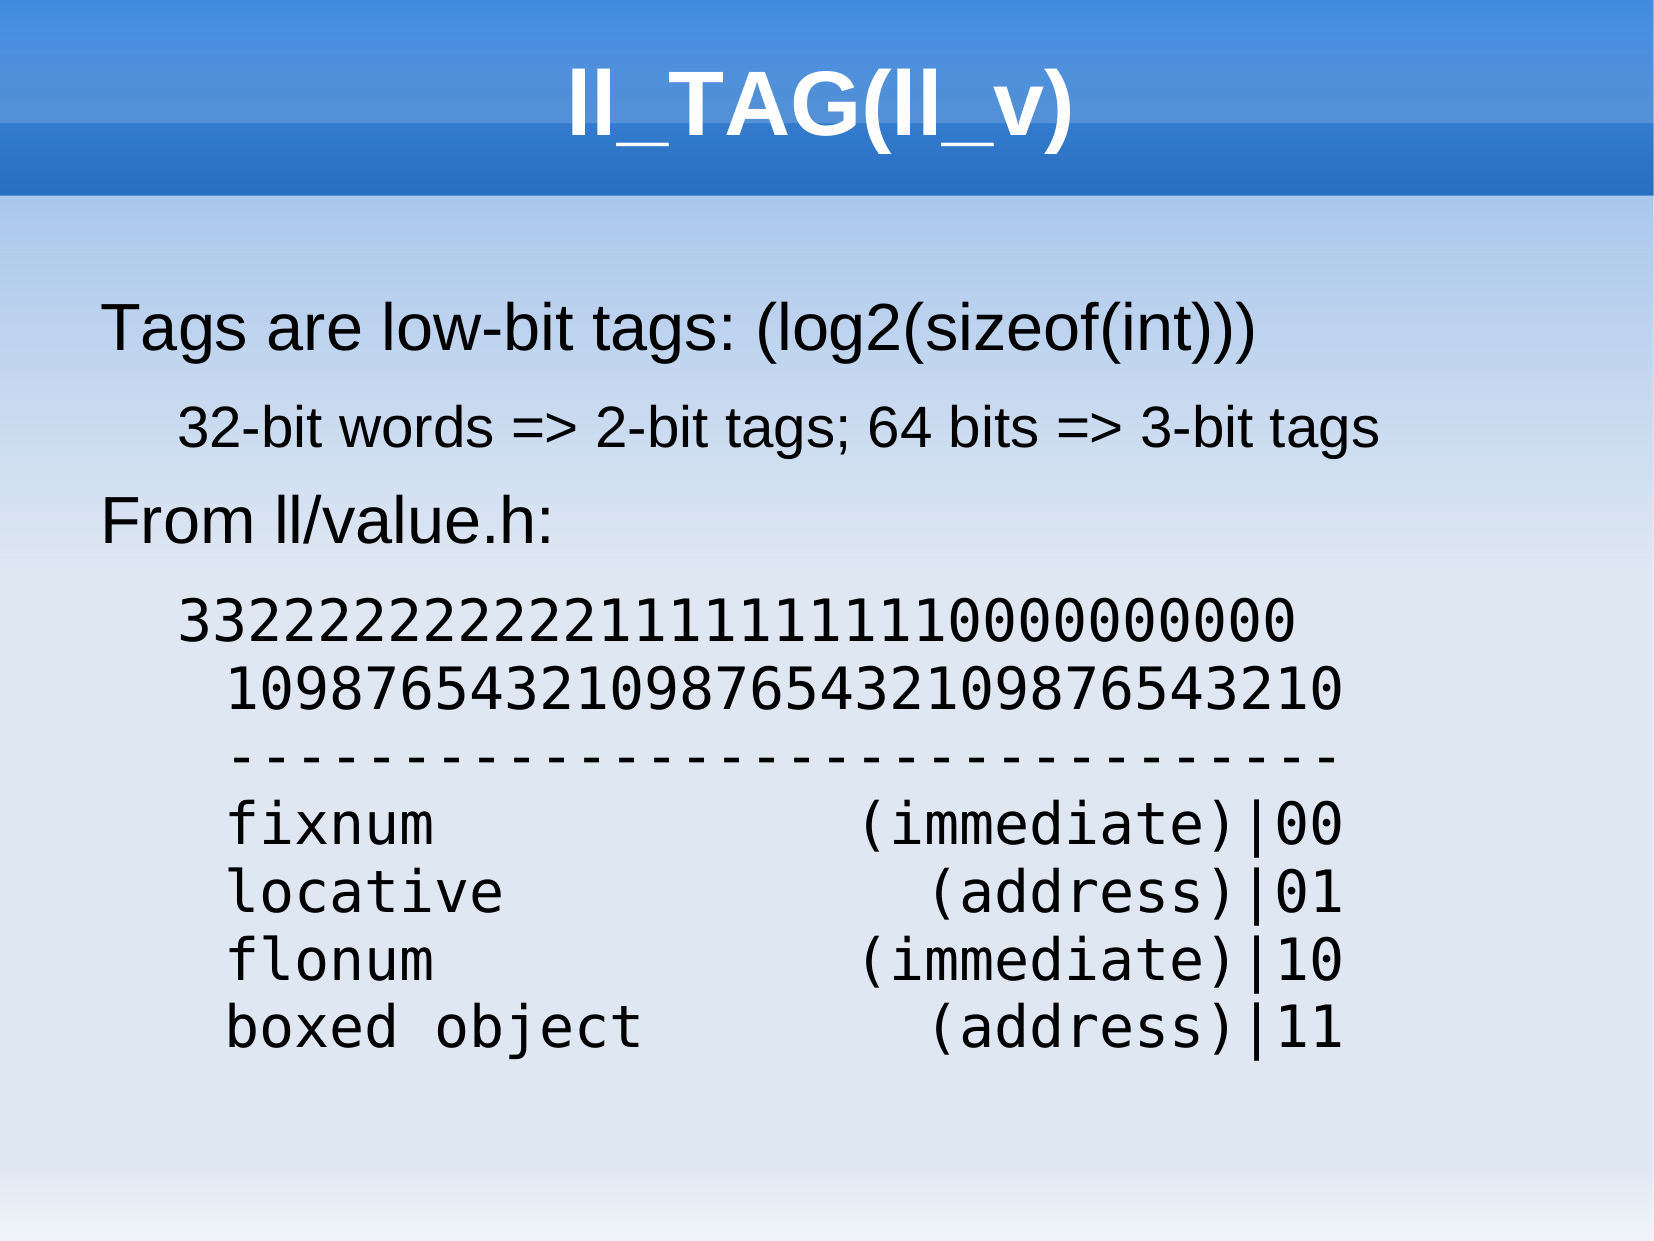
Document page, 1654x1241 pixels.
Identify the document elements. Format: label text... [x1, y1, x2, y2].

list Tags are low-bit tags: (log2(sizeof(int))) 32-bit words => 2-bit tags; 64 bits => 3-bit tags From ll/value.h: 33222222222211111111110000000000 10987654321098765432109876543210 -------------------------------- fixnum (immediate)|00 locative (address)|01 flonum (immediate)|10 boxed object (address)|11 [82, 290, 1571, 1094]
title ll_TAG(ll_v) [76, 0, 1565, 208]
picture [0, 0, 1654, 1241]
